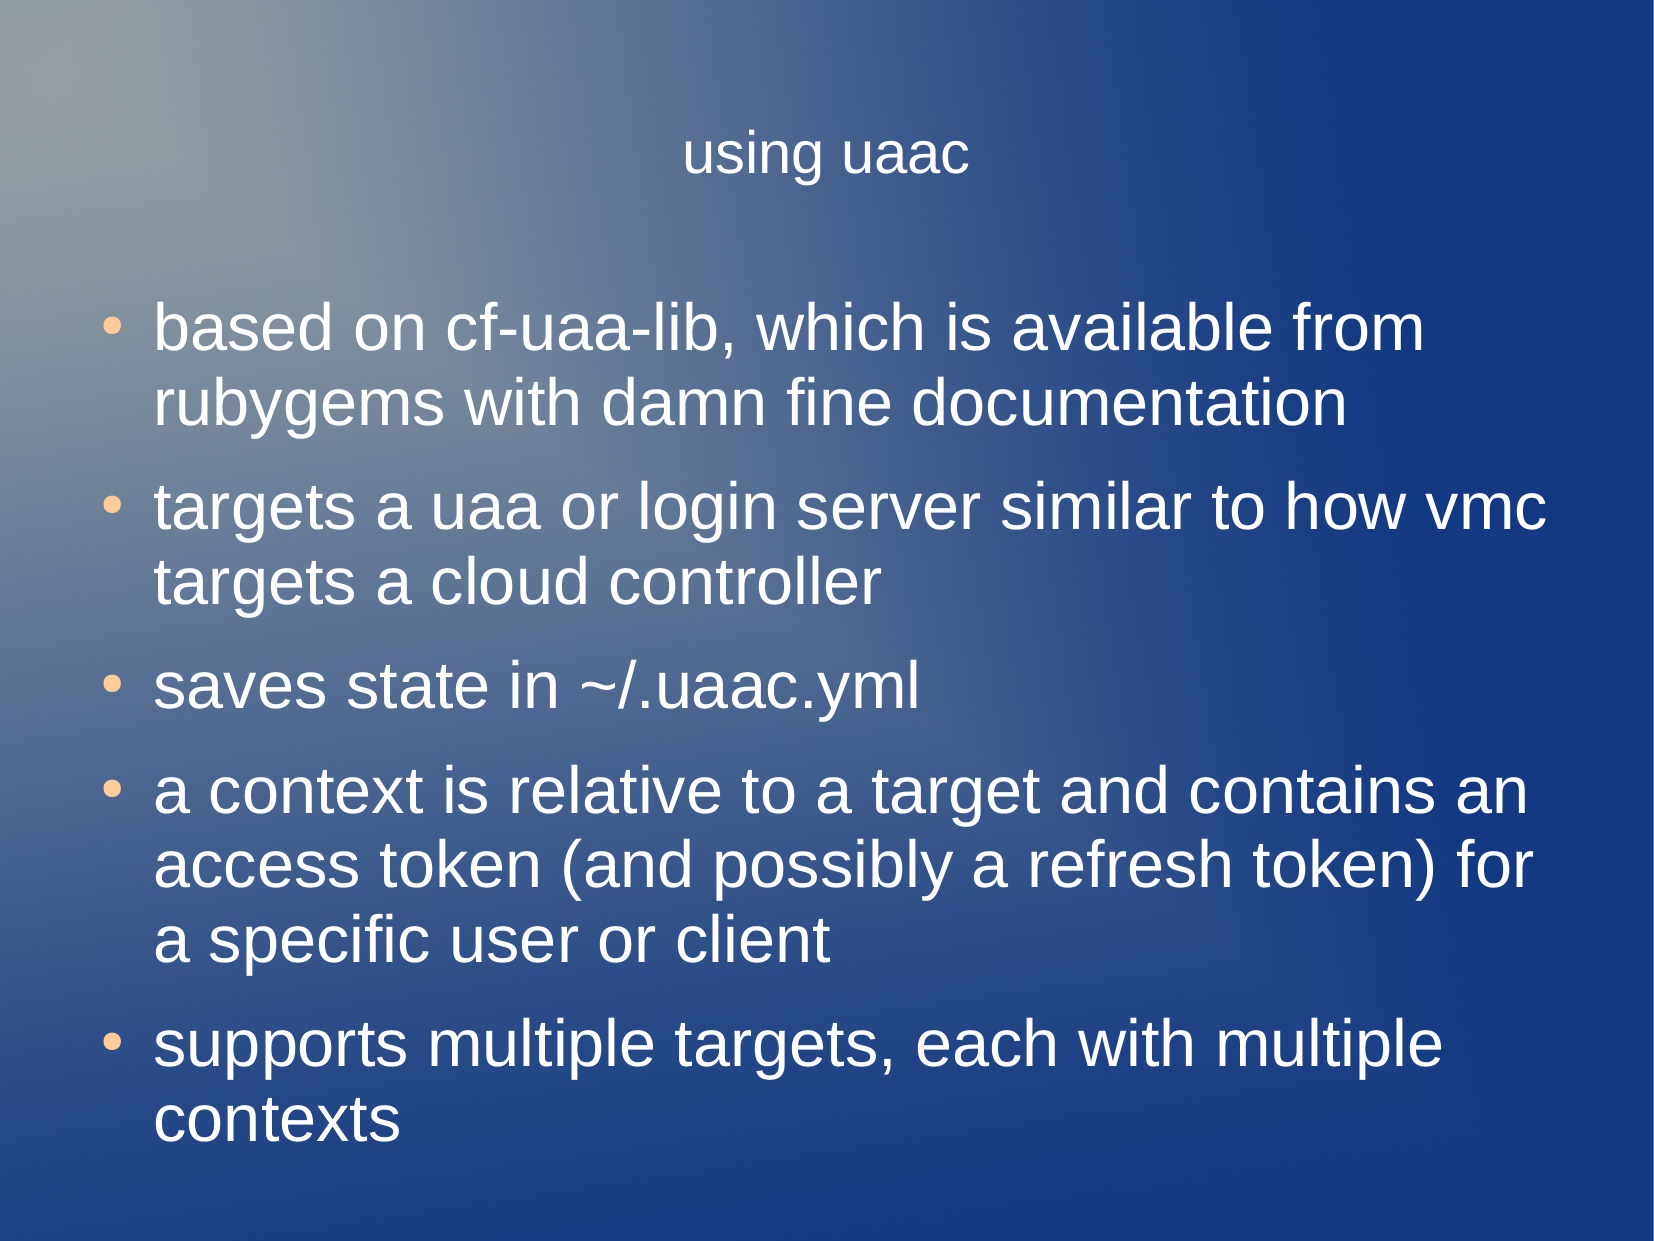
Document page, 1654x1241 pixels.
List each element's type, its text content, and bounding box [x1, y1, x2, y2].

title using uaac [82, 49, 1571, 257]
list based on cf-uaa-lib, which is available from rubygems with damn fine documentation targets a uaa or login server similar to how vmc targets a cloud controller saves state in ~/.uaac.yml a context is relative to a target and contains an access token (and possibly a refresh token) for a specific user or client supports multiple targets, each with multiple contexts [82, 290, 1571, 1157]
picture [0, 0, 1654, 1241]
